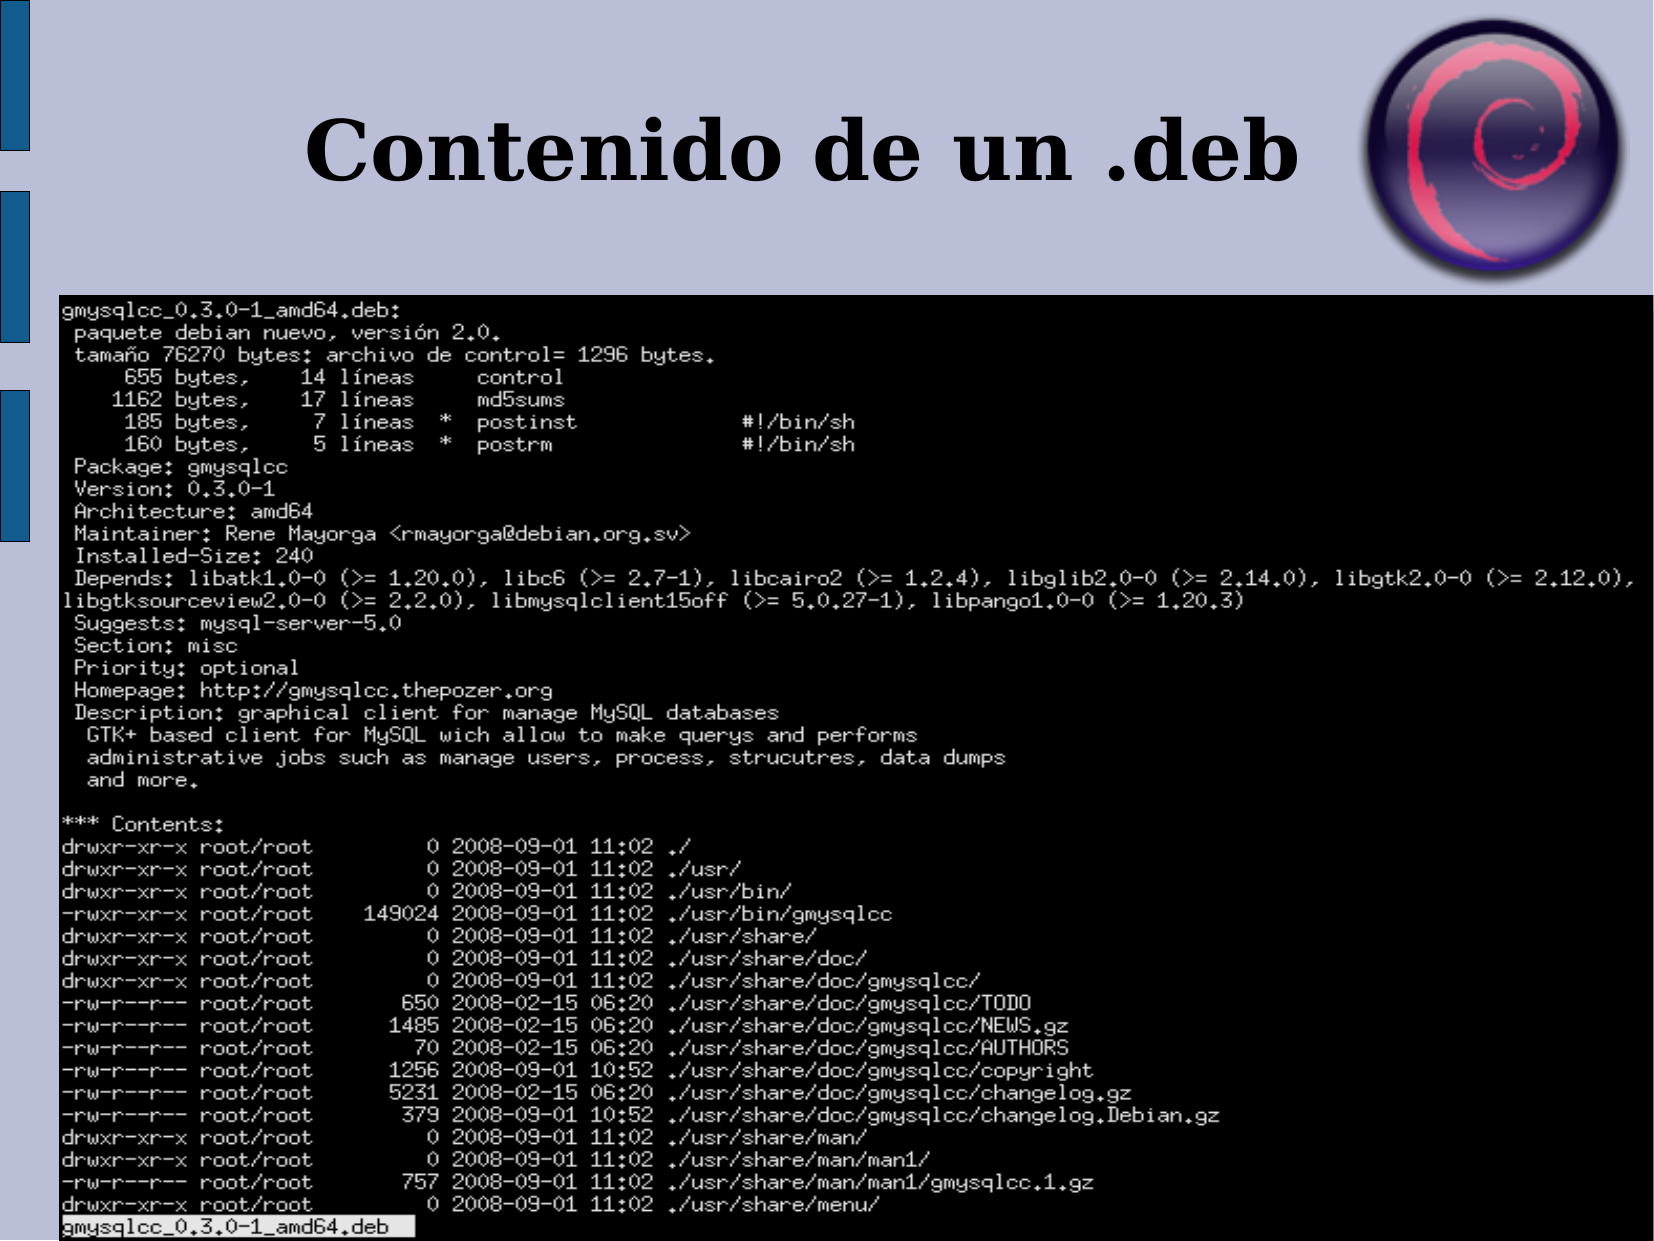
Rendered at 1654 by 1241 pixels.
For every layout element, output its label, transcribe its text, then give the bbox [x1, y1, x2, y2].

picture [59, 5, 1654, 1241]
text_box Contenido de un .deb [35, 94, 1571, 208]
